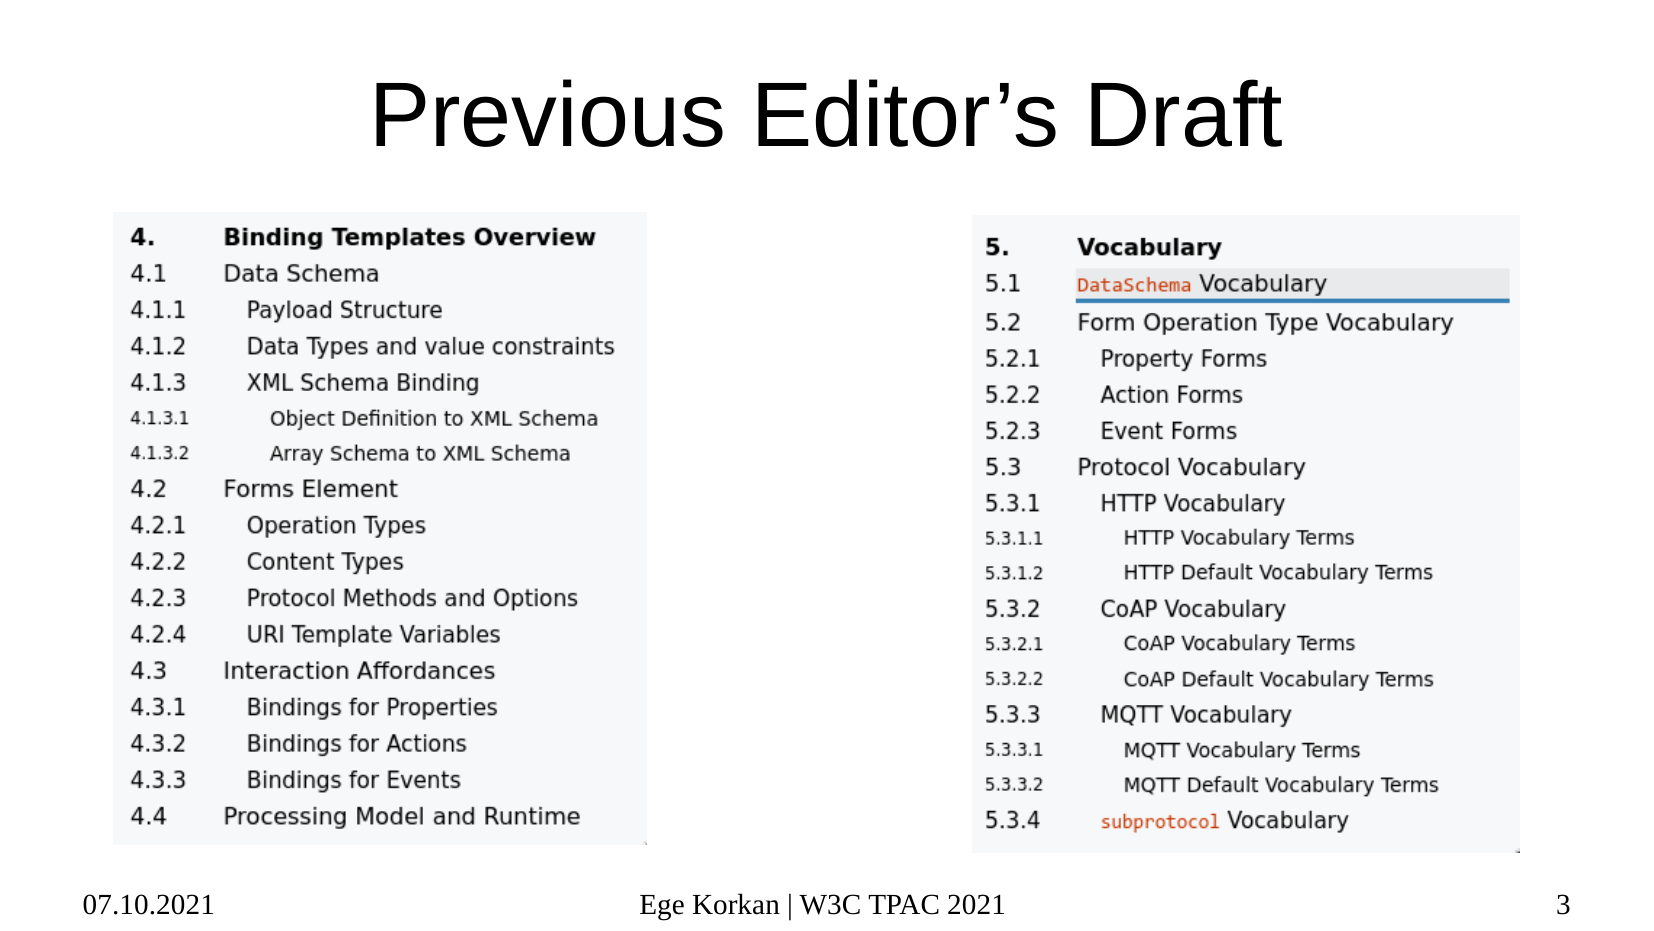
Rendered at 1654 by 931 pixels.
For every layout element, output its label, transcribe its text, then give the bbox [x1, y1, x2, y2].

picture [113, 212, 647, 845]
title Previous Editor’s Draft [82, 37, 1571, 193]
picture [972, 215, 1520, 853]
